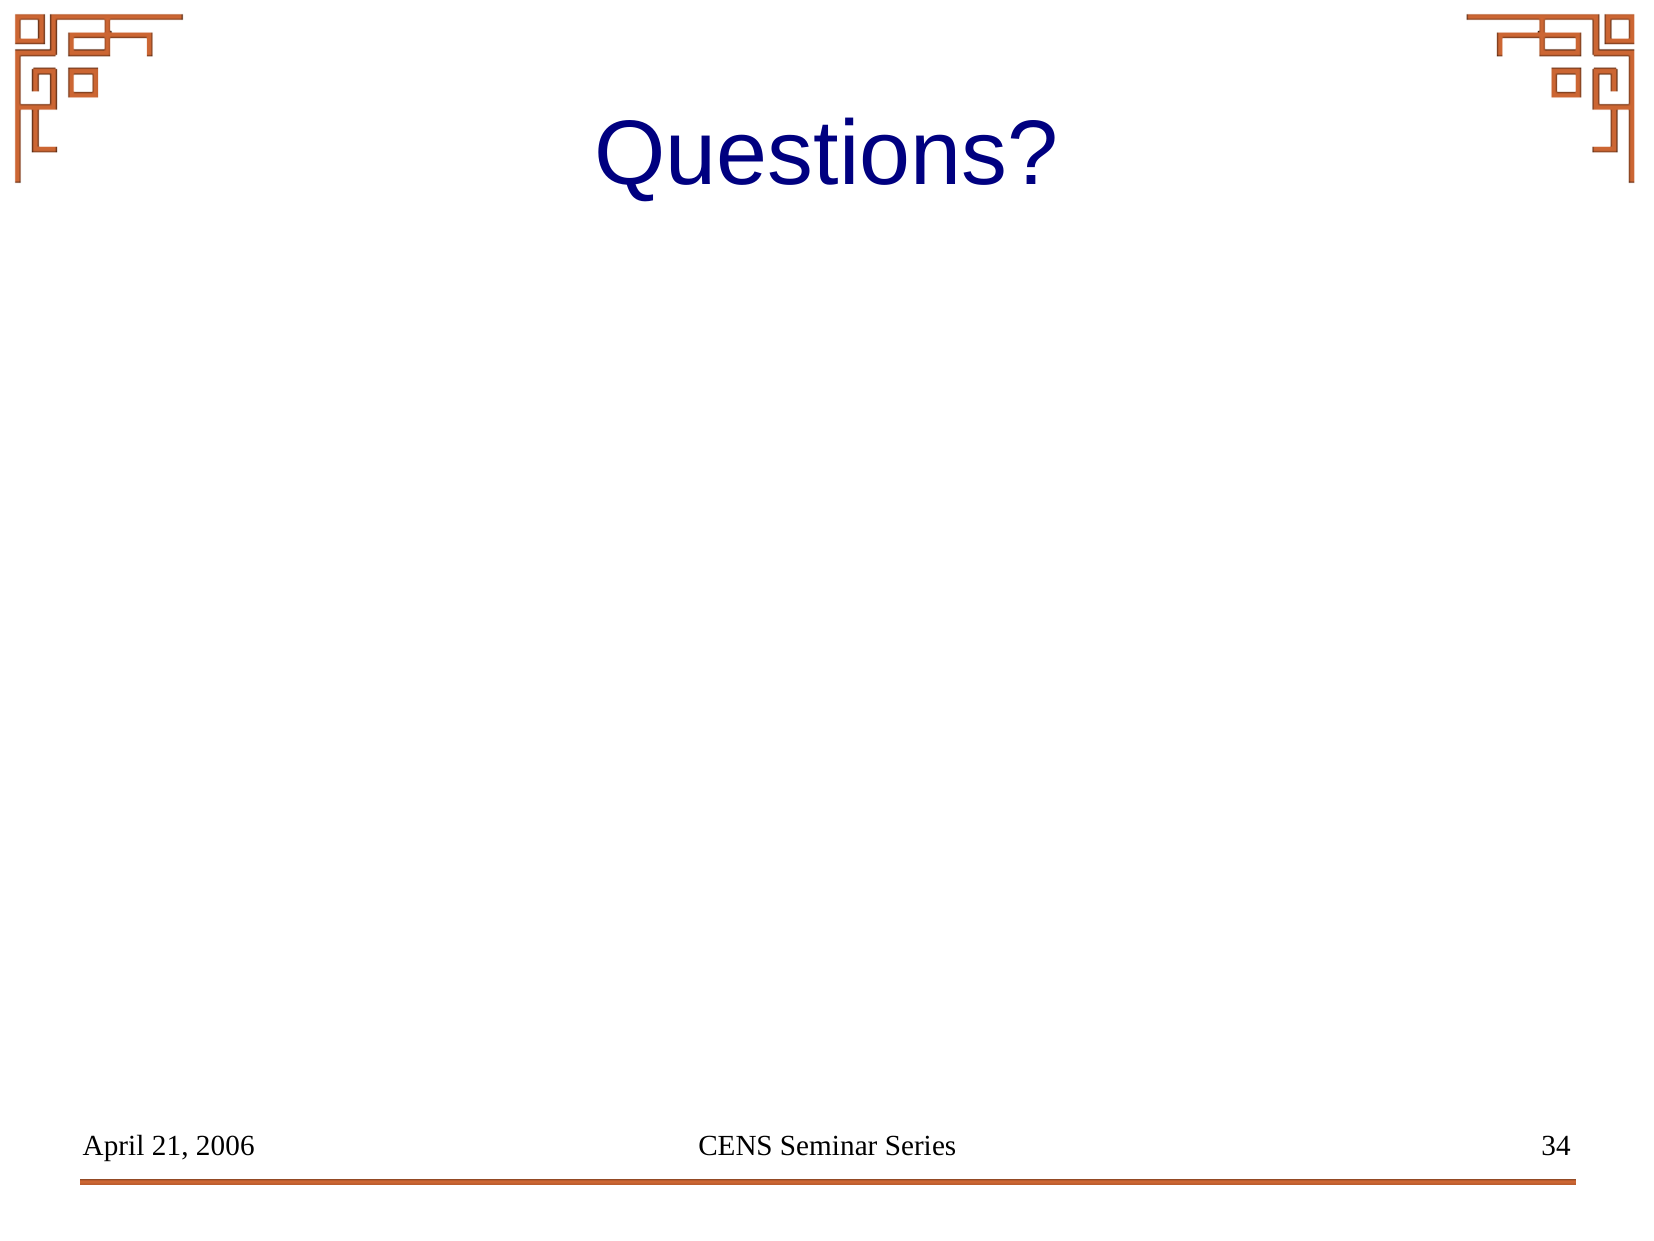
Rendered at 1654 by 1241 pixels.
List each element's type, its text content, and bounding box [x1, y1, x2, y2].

picture [80, 1179, 1576, 1185]
picture [0, 0, 194, 194]
title Questions? [82, 49, 1571, 257]
picture [1456, 0, 1650, 194]
